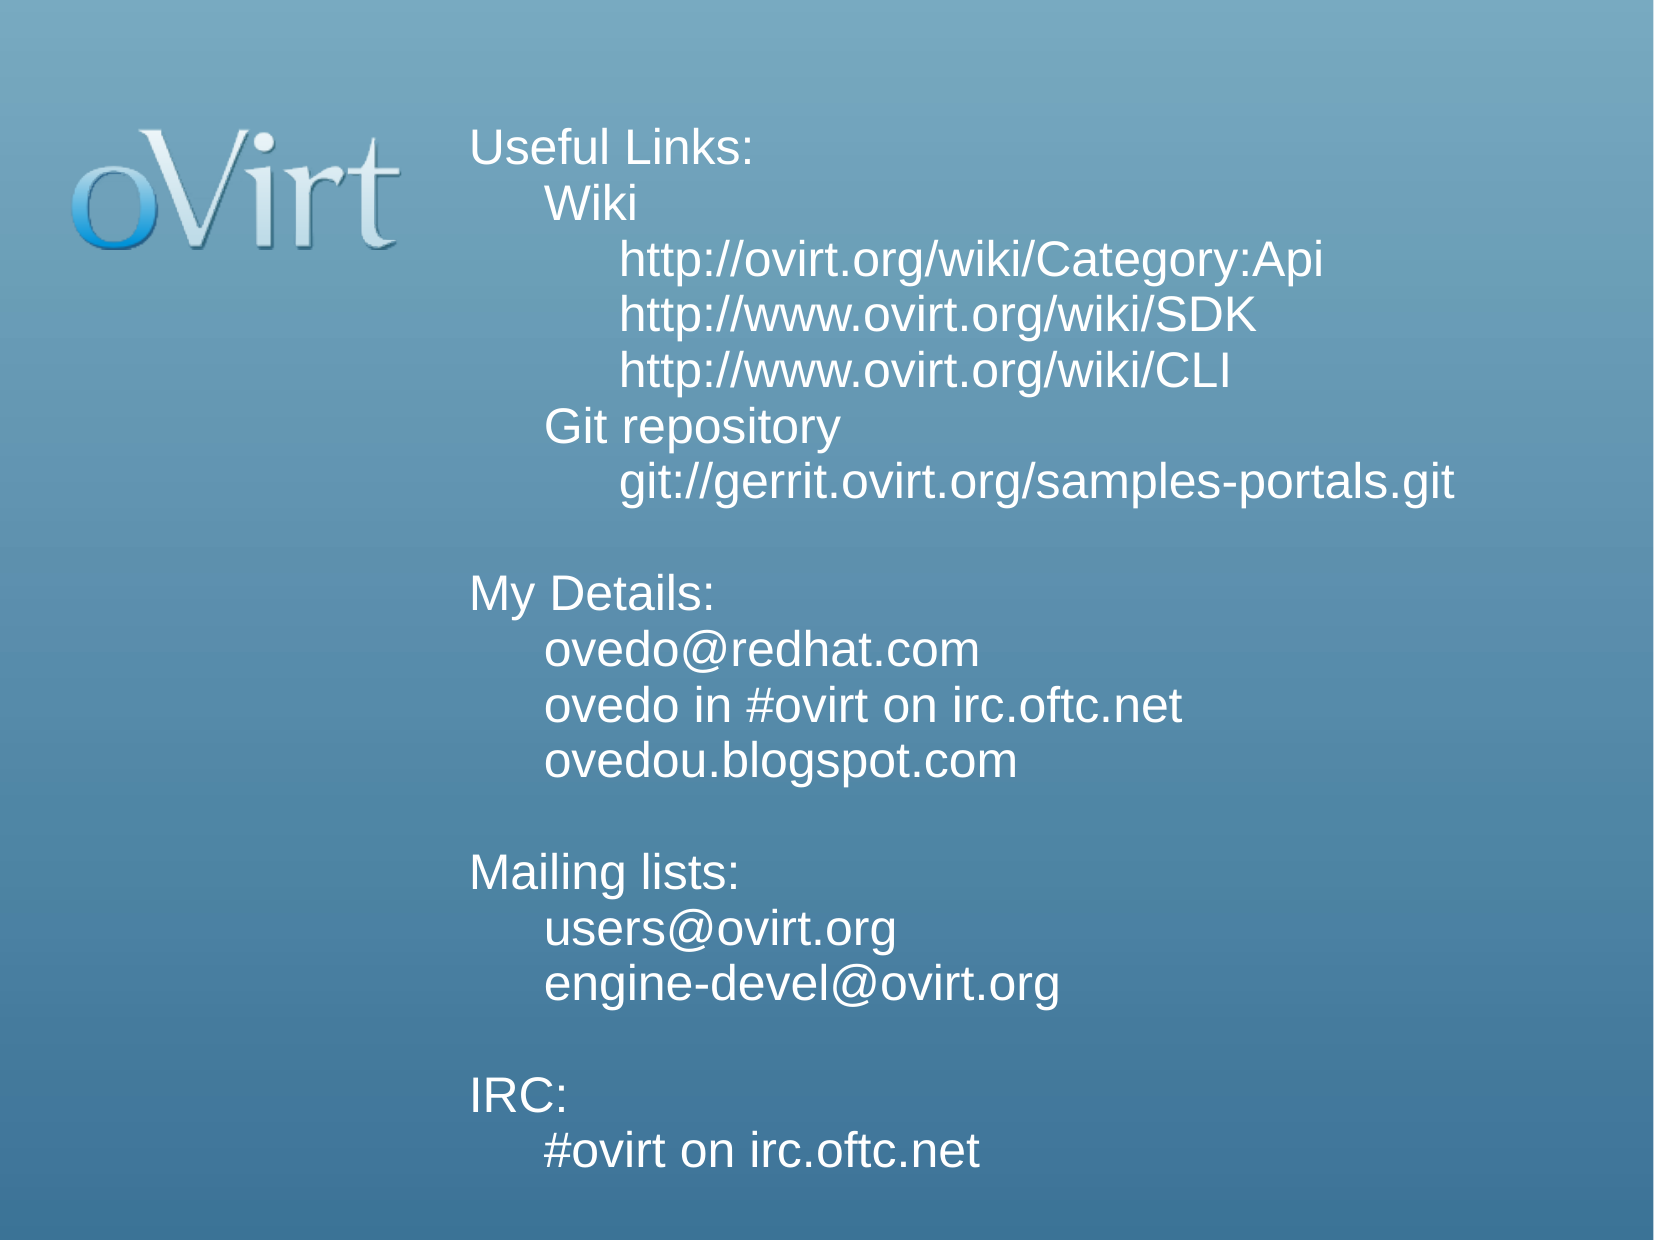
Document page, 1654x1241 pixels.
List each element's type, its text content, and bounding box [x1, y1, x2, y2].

text_box Useful Links: Wiki http://ovirt.org/wiki/Category:Api http://www.ovirt.org/wiki/SDK http://www.ovirt.org/wiki/CLI Git repository git://gerrit.ovirt.org/samples-portals.git My Details: ovedo@redhat.com ovedo in #ovirt on irc.oftc.net ovedou.blogspot.com Mailing lists: users@ovirt.org engine-devel@ovirt.org IRC: #ovirt on irc.oftc.net [454, 111, 1654, 1186]
picture [0, 0, 1654, 1240]
